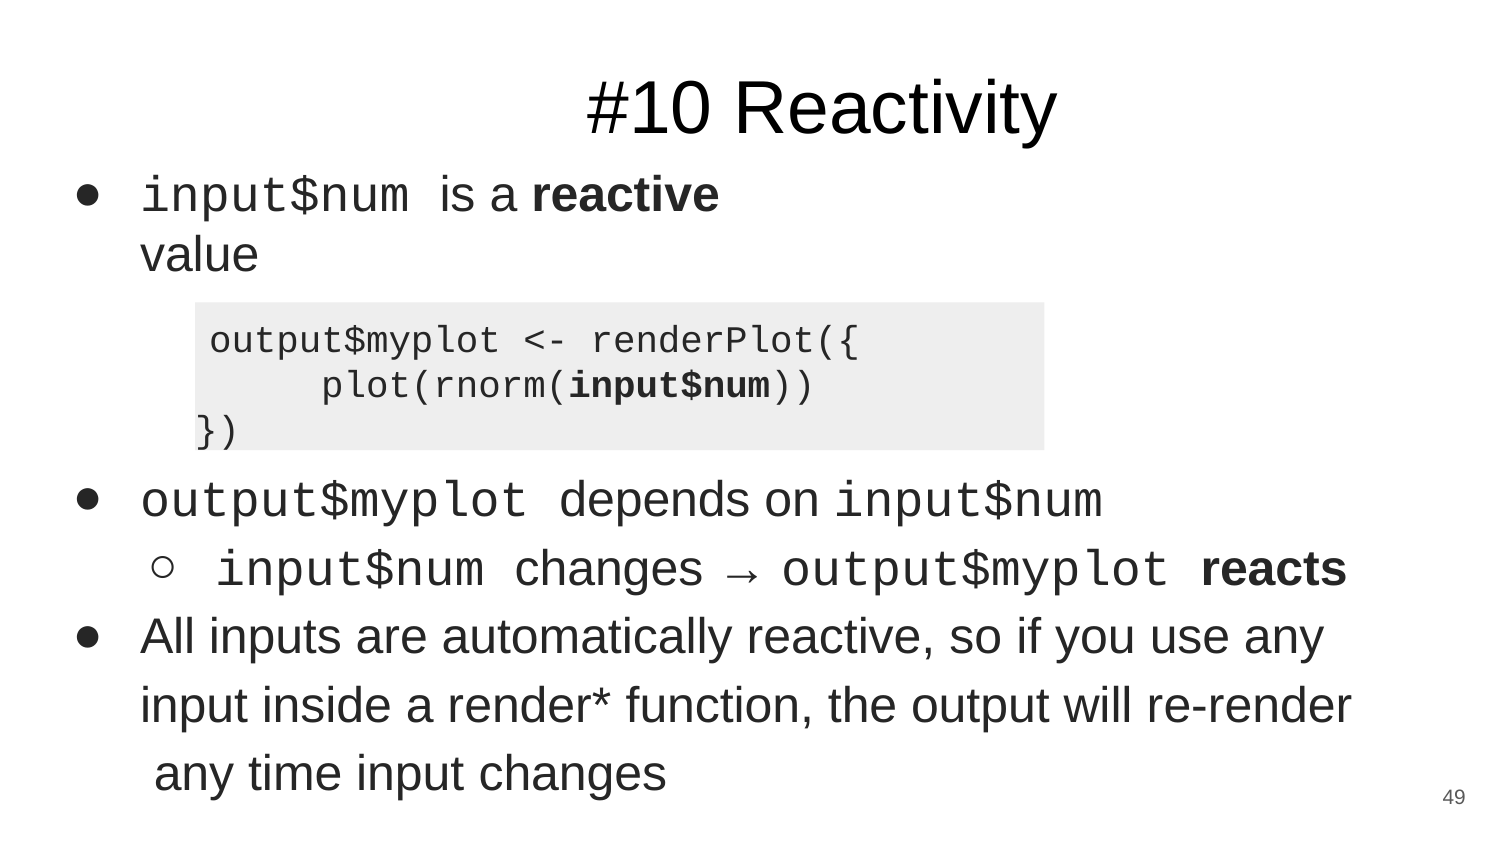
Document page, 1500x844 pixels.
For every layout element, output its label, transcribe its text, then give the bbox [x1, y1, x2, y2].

text_box output$myplot <- renderPlot({ plot(rnorm(input$num)) }) [195, 302, 1045, 451]
text_box input$num is a reactive value [70, 159, 841, 282]
title #10 Reactivity [585, 56, 1321, 240]
slide_number <number> [1438, 783, 1470, 844]
text_box output$myplot depends on input$num input$num changes → output$myplot reacts All inputs are automatically reactive, so if you use any input inside a render* function, the output will re-render any time input changes [70, 455, 1356, 801]
